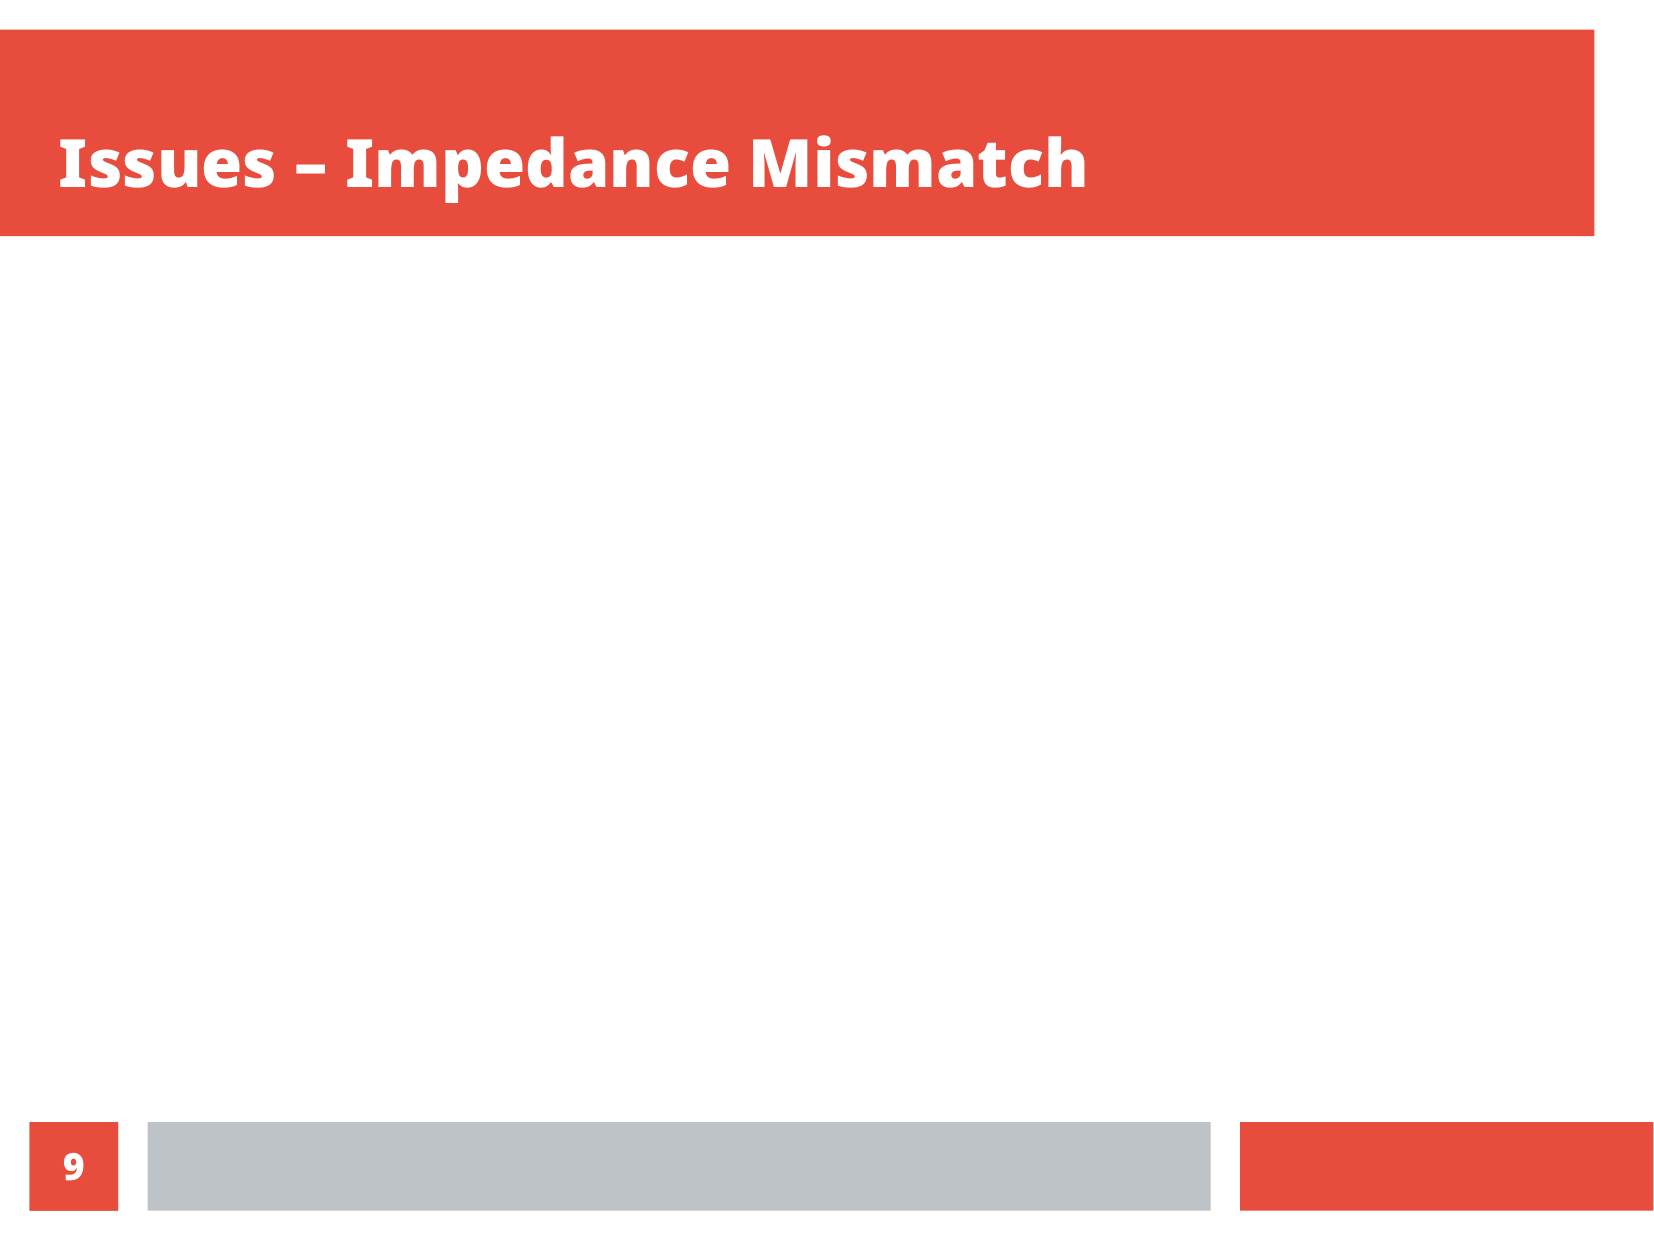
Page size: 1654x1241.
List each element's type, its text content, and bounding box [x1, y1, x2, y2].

title Issues – Impedance Mismatch [59, 59, 1595, 207]
